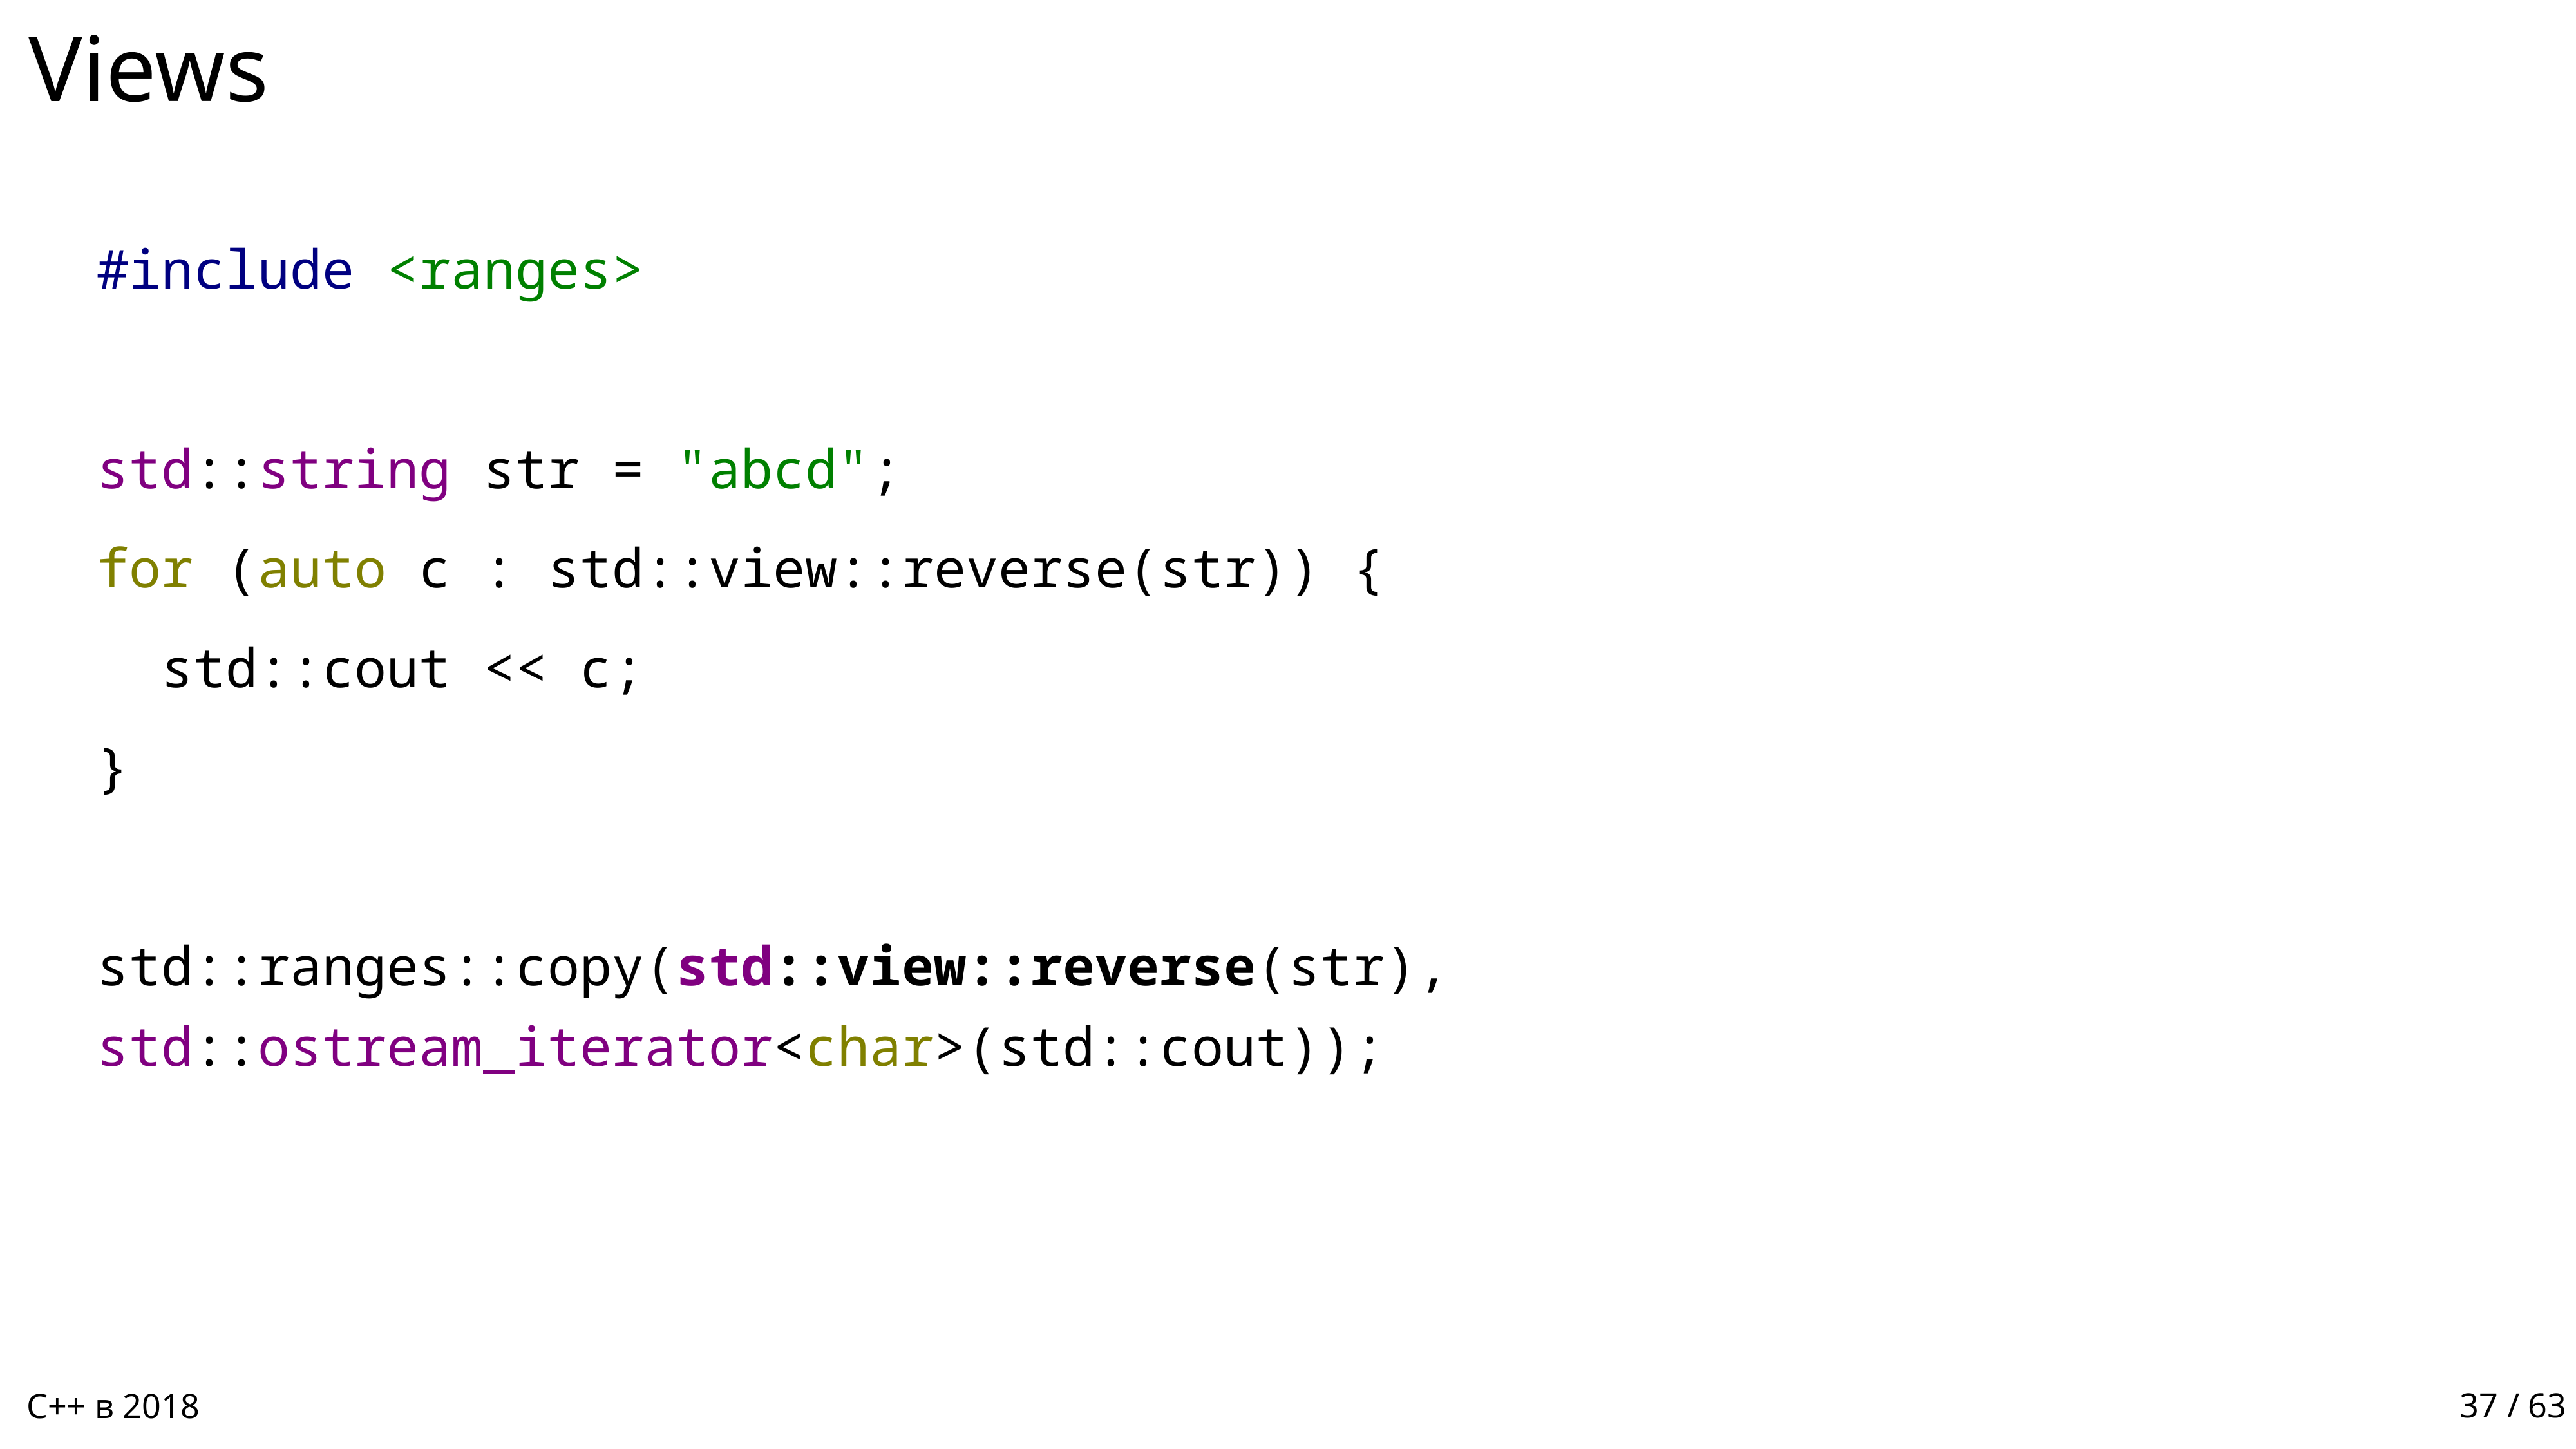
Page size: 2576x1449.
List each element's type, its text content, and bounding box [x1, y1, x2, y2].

list <number> / 63 [1479, 1376, 2576, 1431]
list C++ в 2018 [17, 1376, 1114, 1431]
list #include <ranges> std::string str = "abcd"; for (auto c : std::view::reverse(str)) { std::cout << c; } std::ranges::copy(std::view::reverse(str), std::ostream_iterator<char>(std::cout)); [87, 214, 2551, 1382]
title Views [19, 19, 2551, 155]
